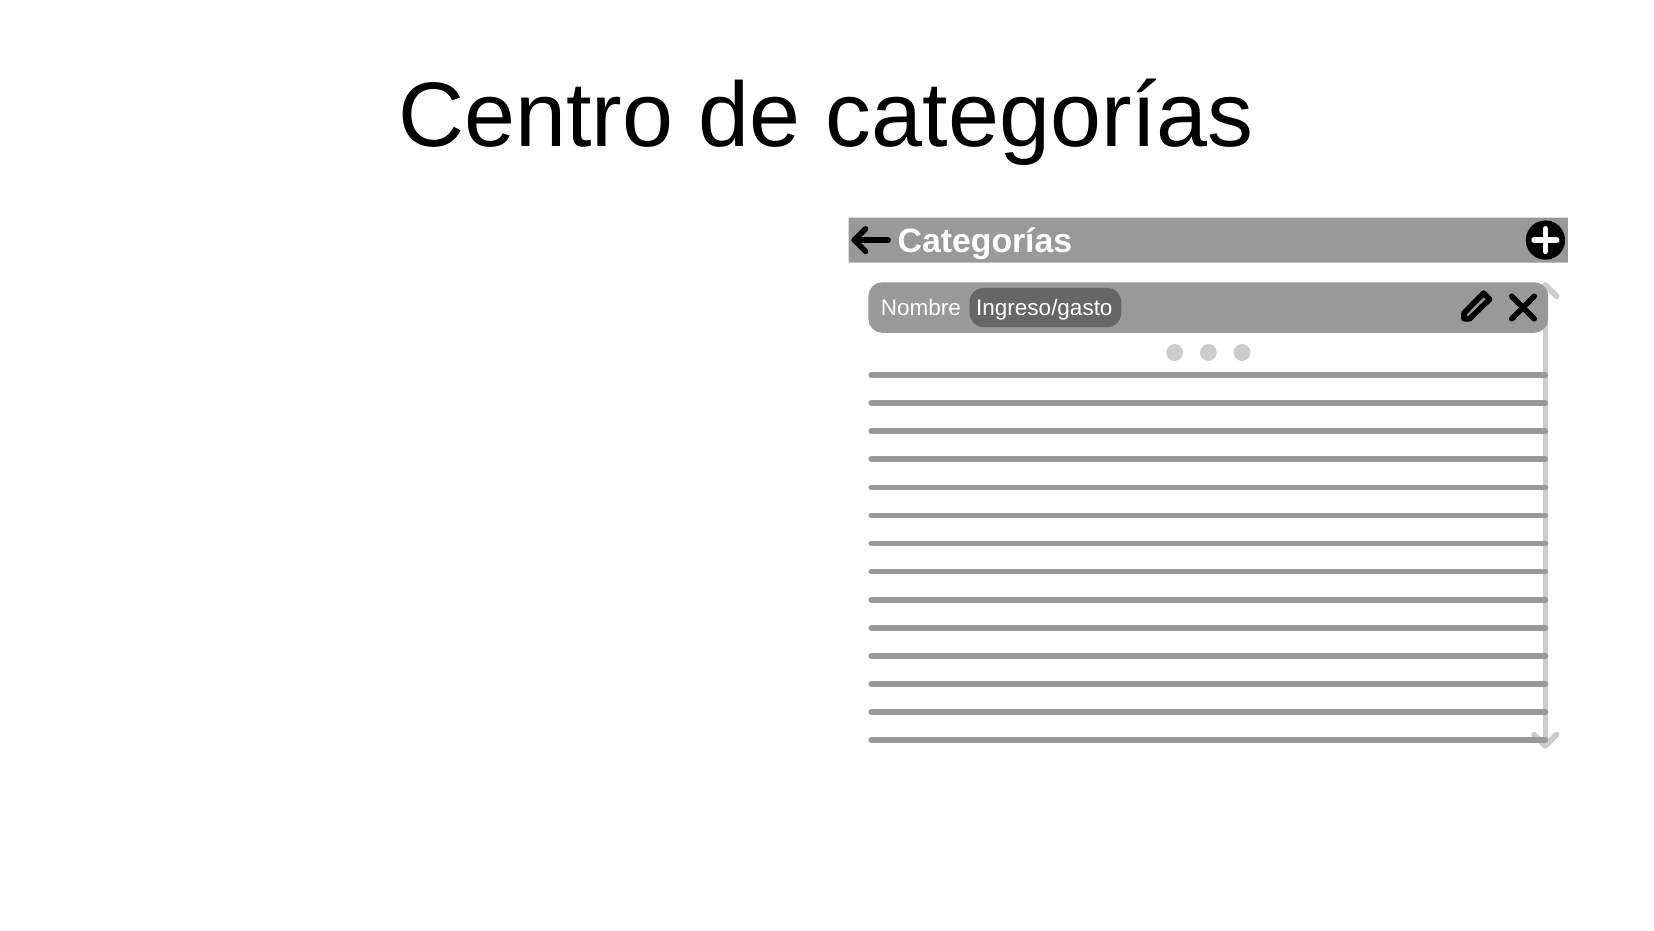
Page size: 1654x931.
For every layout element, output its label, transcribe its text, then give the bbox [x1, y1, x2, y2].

title Centro de categorías [82, 37, 1571, 193]
picture [848, 217, 1568, 758]
